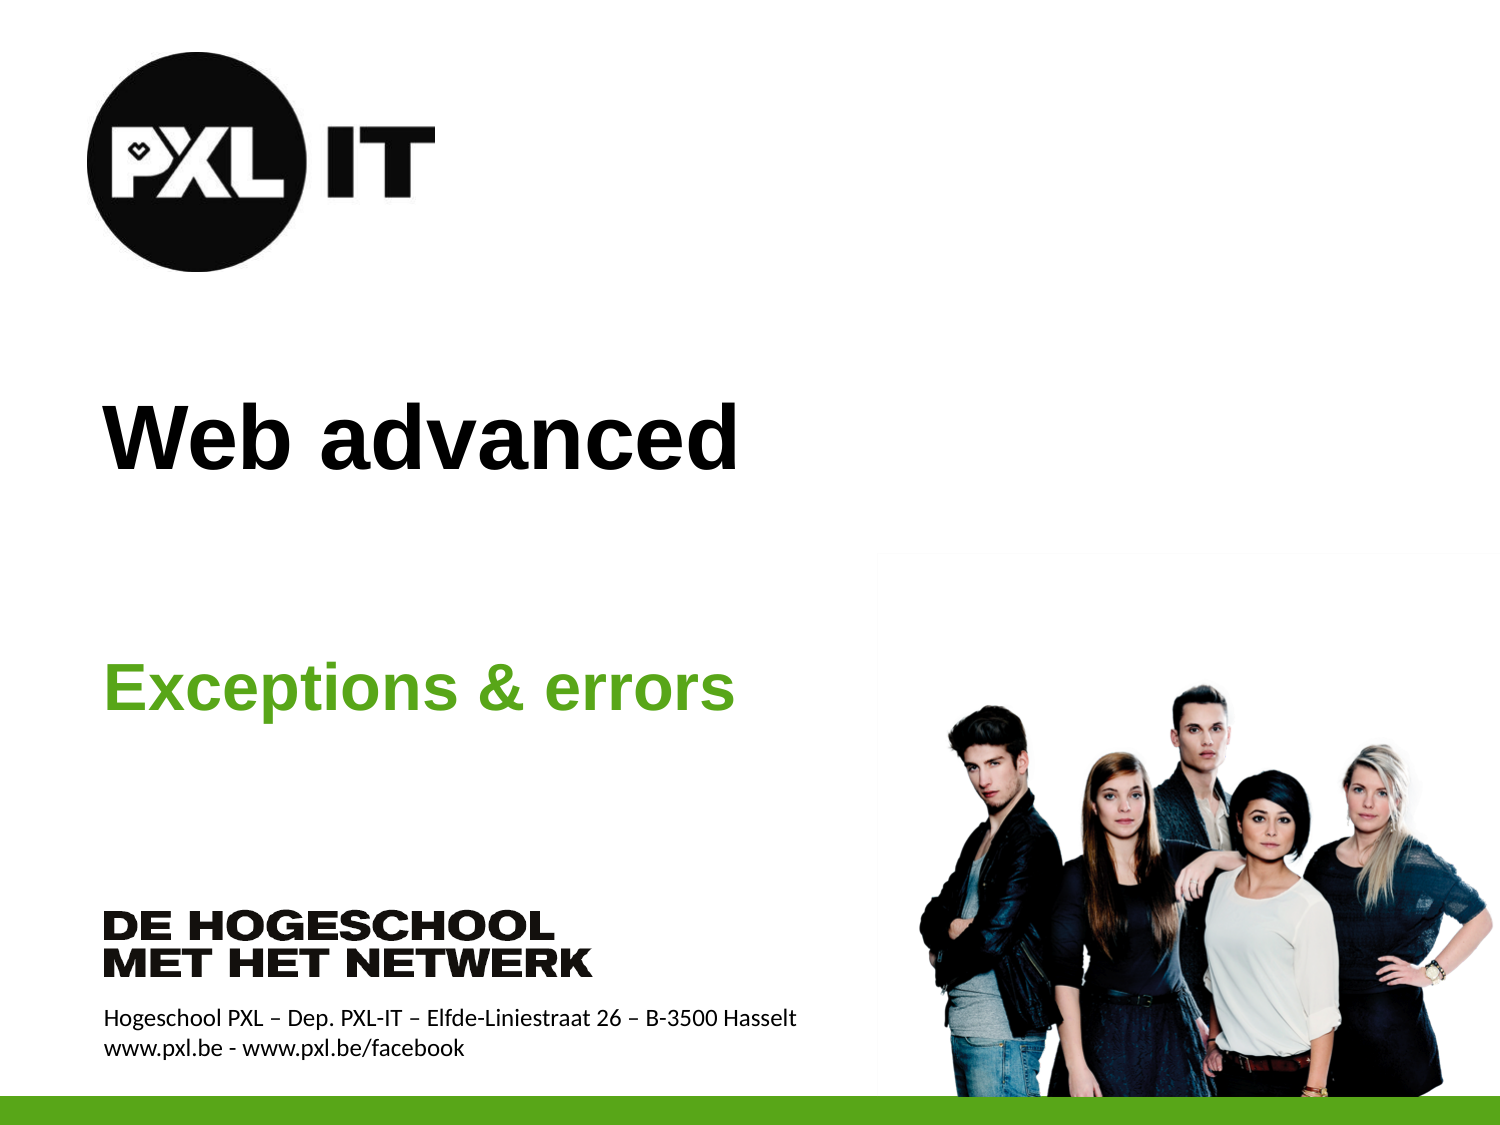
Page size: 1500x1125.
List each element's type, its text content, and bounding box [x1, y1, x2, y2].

text_box Exceptions & errors [89, 635, 878, 823]
picture [87, 52, 435, 272]
text_box Web advanced [87, 312, 1363, 554]
picture [104, 909, 593, 977]
picture [877, 553, 1500, 1097]
